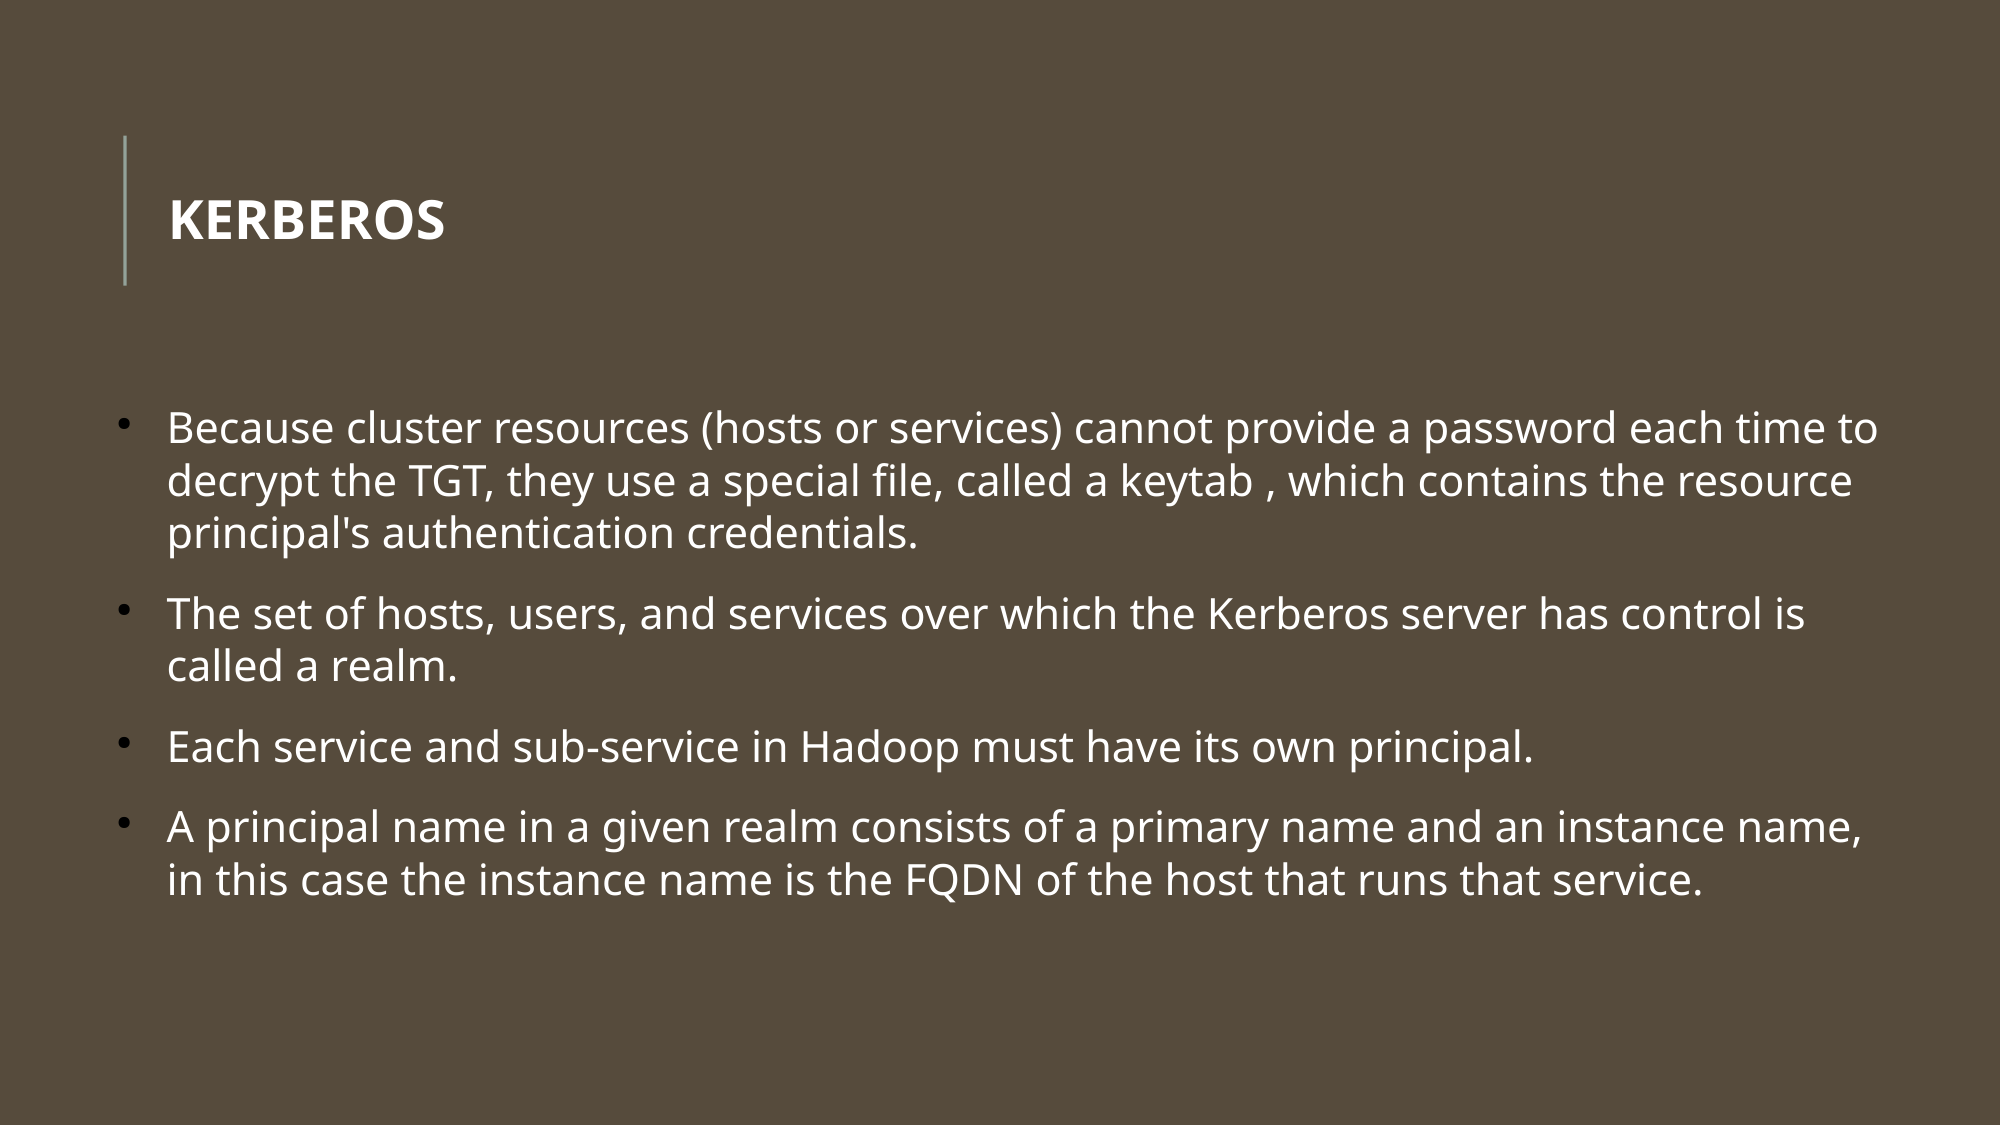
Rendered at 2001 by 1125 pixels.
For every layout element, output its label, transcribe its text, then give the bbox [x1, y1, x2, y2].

title KERBEROS [168, 96, 1763, 342]
list Because cluster resources (hosts or services) cannot provide a password each time to decrypt the TGT, they use a special file, called a keytab , which contains the resource principal's authentication credentials. The set of hosts, users, and services over which the Kerberos server has control is called a realm. Each service and sub-service in Hadoop must have its own principal. A principal name in a given realm consists of a primary name and an instance name, in this case the instance name is the FQDN of the host that runs that service. [99, 401, 1900, 916]
